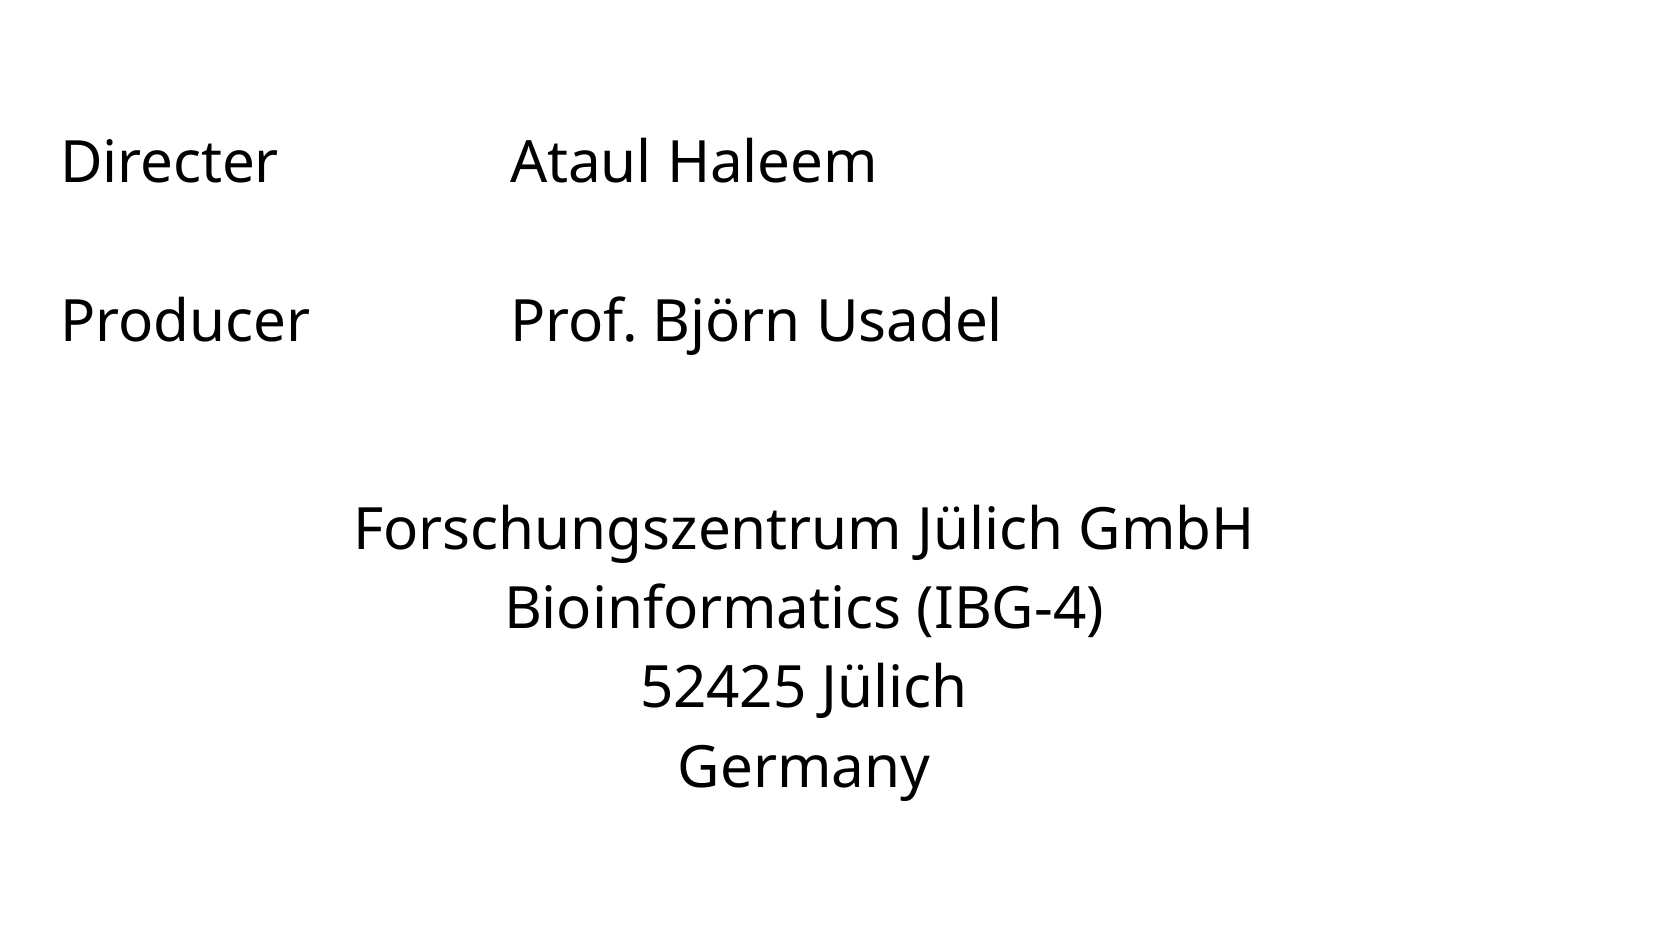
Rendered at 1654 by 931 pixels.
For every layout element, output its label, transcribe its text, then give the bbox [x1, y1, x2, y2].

title Forschungszentrum Jülich GmbH Bioinformatics (IBG-4) 52425 Jülich Germany [60, 322, 1549, 810]
title Directer Ataul Haleem Producer Prof. Björn Usadel [60, 75, 1549, 322]
